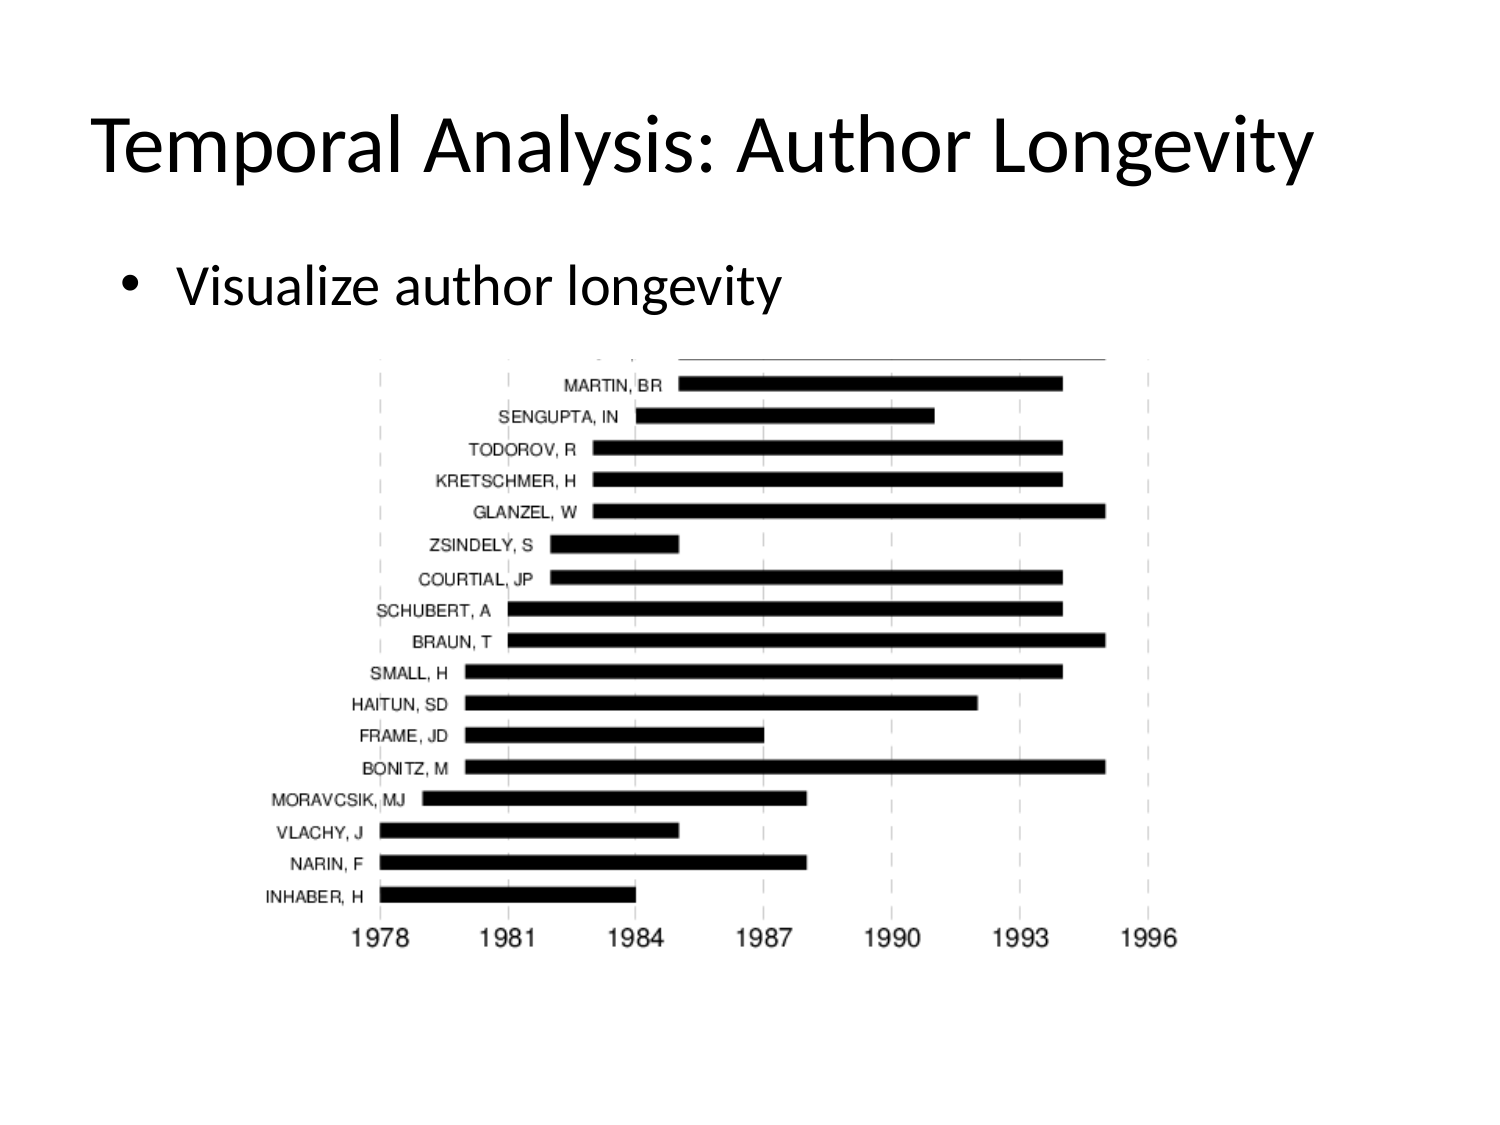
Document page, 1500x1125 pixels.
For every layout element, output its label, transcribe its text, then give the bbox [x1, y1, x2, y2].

picture [225, 359, 1193, 976]
list Visualize author longevity [105, 239, 1456, 330]
title Temporal Analysis: Author Longevity [75, 45, 1425, 233]
